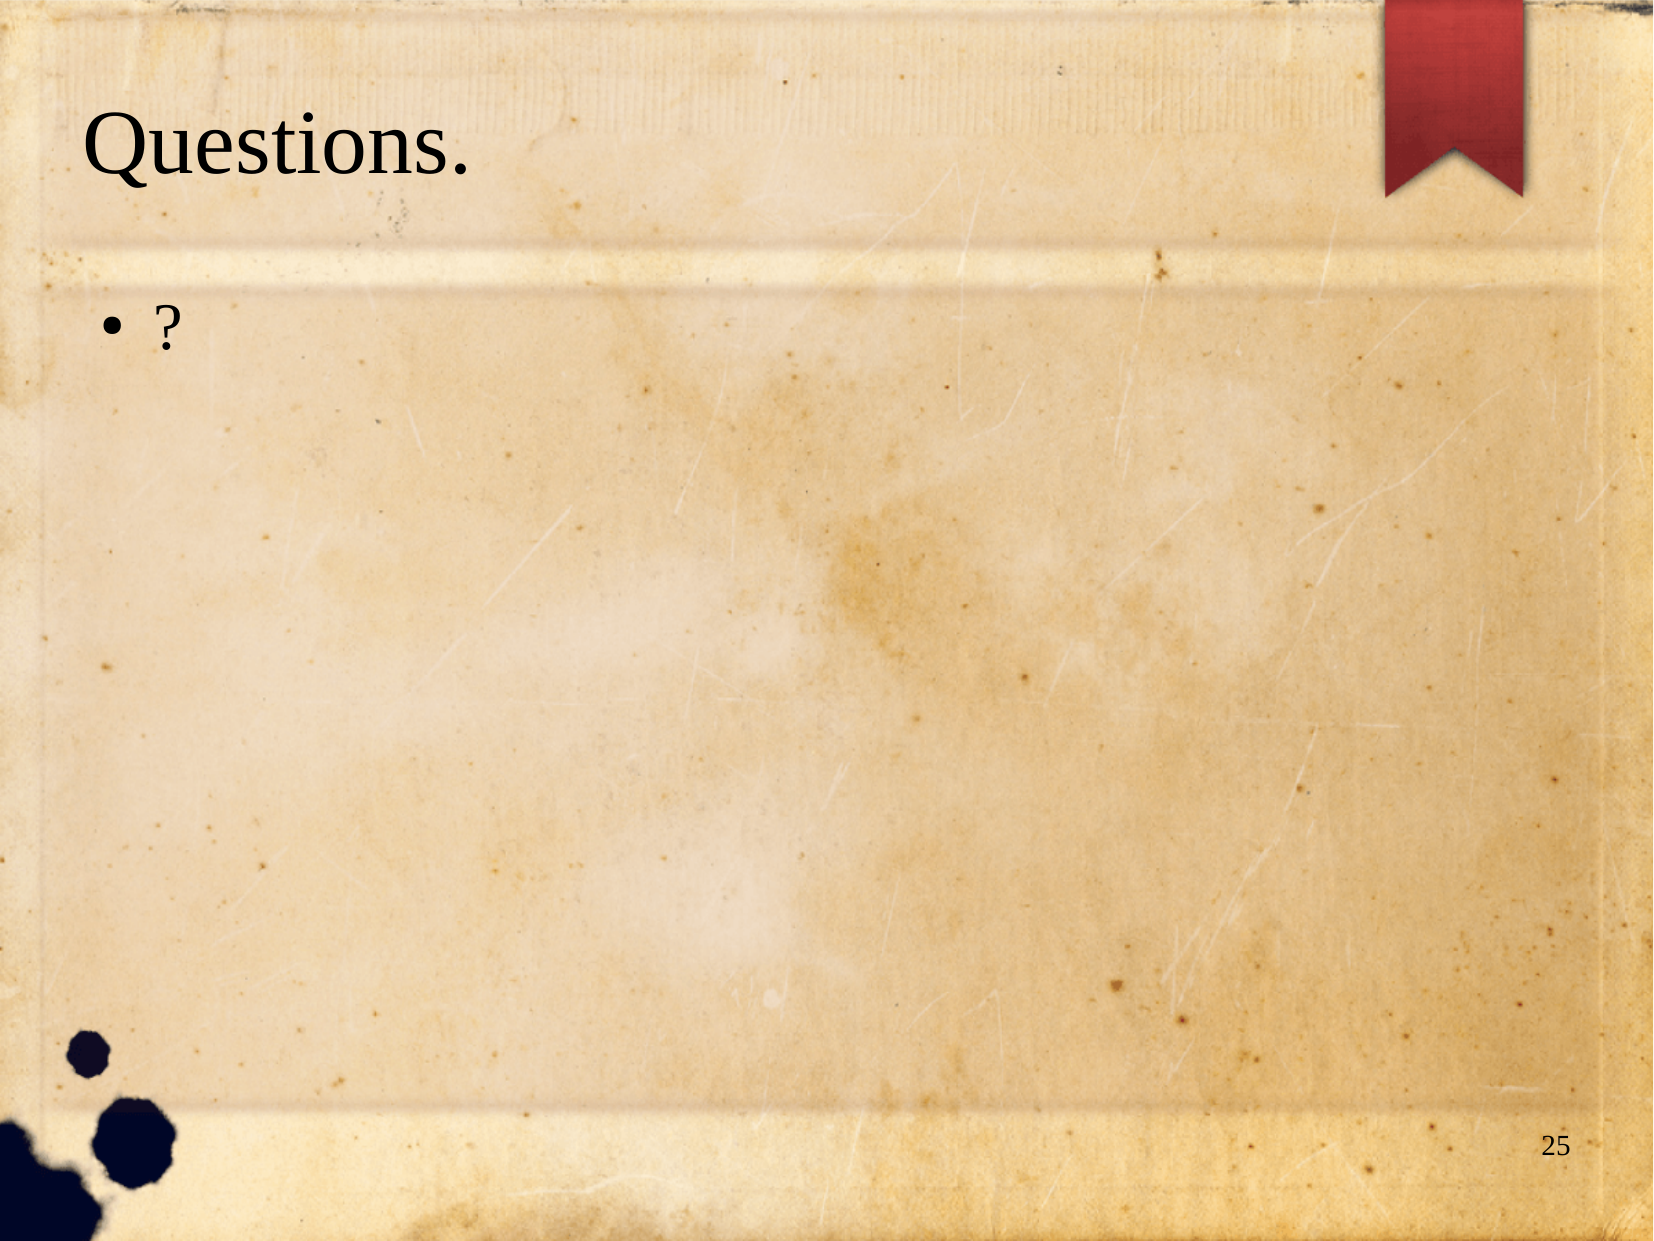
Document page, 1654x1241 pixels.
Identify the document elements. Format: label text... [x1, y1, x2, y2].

picture [0, 0, 1654, 1241]
list ? [82, 290, 1538, 1010]
title Questions. [82, 49, 1347, 237]
